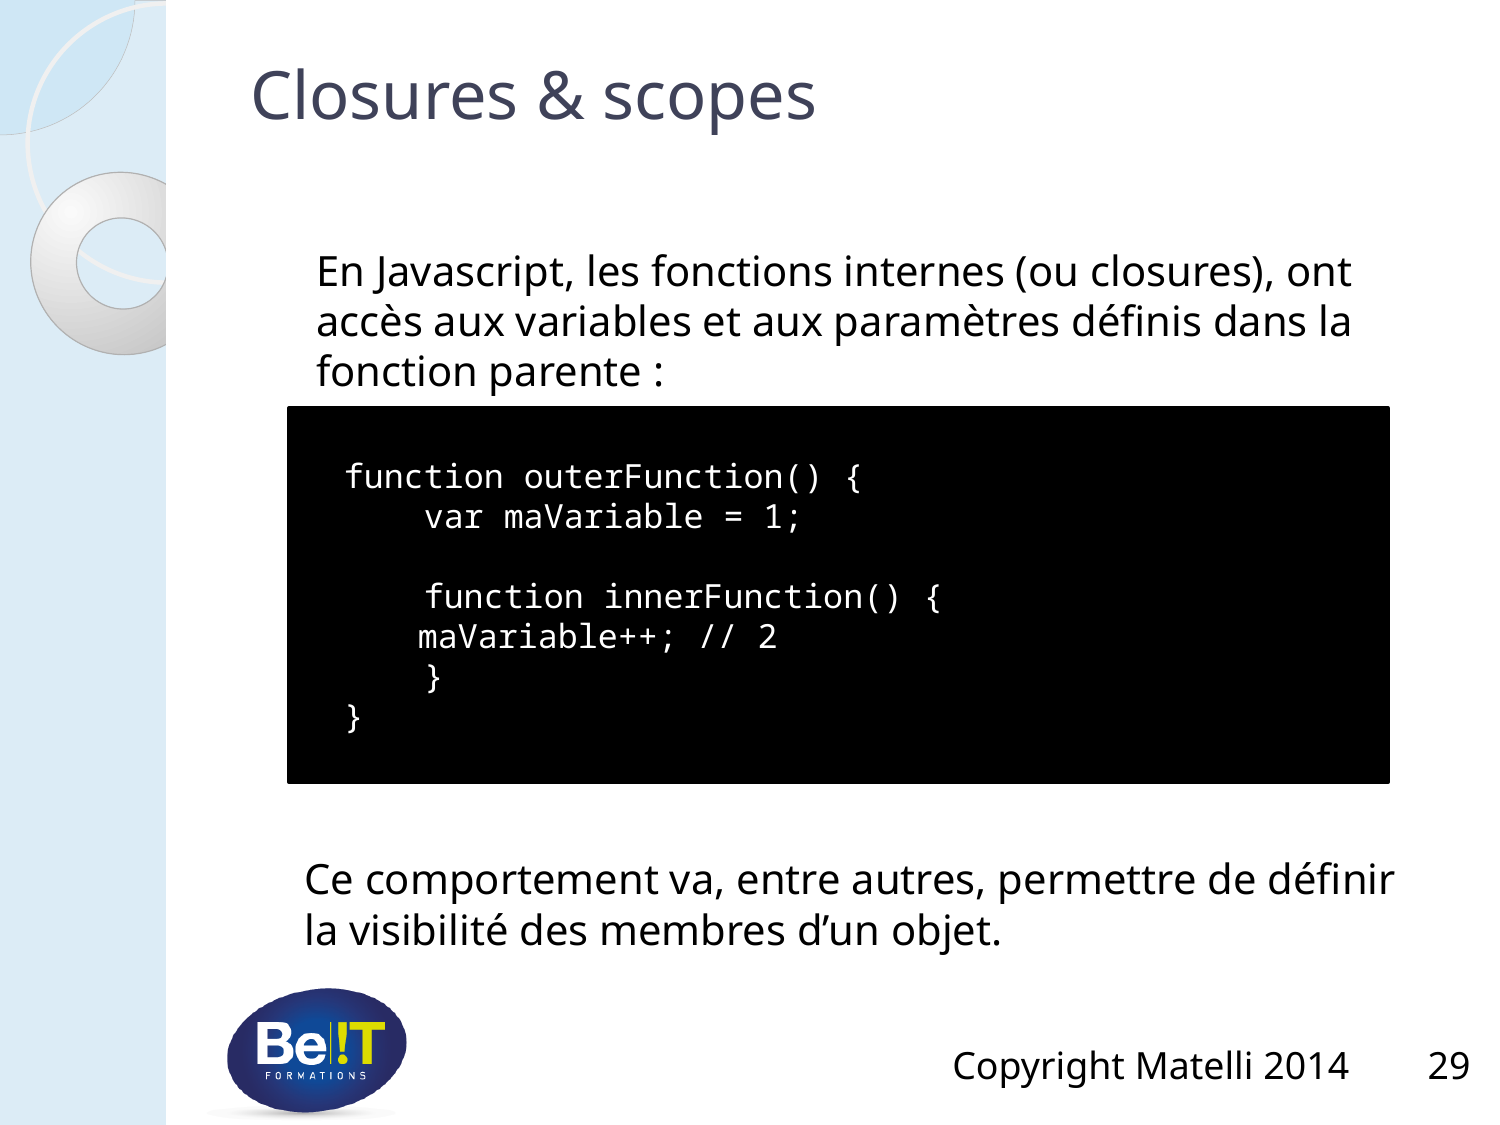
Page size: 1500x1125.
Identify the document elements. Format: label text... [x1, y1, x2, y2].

title Closures & scopes [235, 45, 1466, 233]
footer Copyright Matelli 2014 [937, 1034, 1413, 1113]
text_box function outerFunction() { var maVariable = 1; function innerFunction() { maVariable++; // 2 } } [289, 408, 1388, 783]
text_box Ce comportement va, entre autres, permettre de définir la visibilité des membres d’un objet. [223, 846, 1454, 1006]
picture [171, 977, 442, 1125]
list En Javascript, les fonctions internes (ou closures), ont accès aux variables et aux paramètres définis dans la fonction parente : [235, 237, 1466, 398]
slide_number <numéro> [1413, 1034, 1488, 1113]
